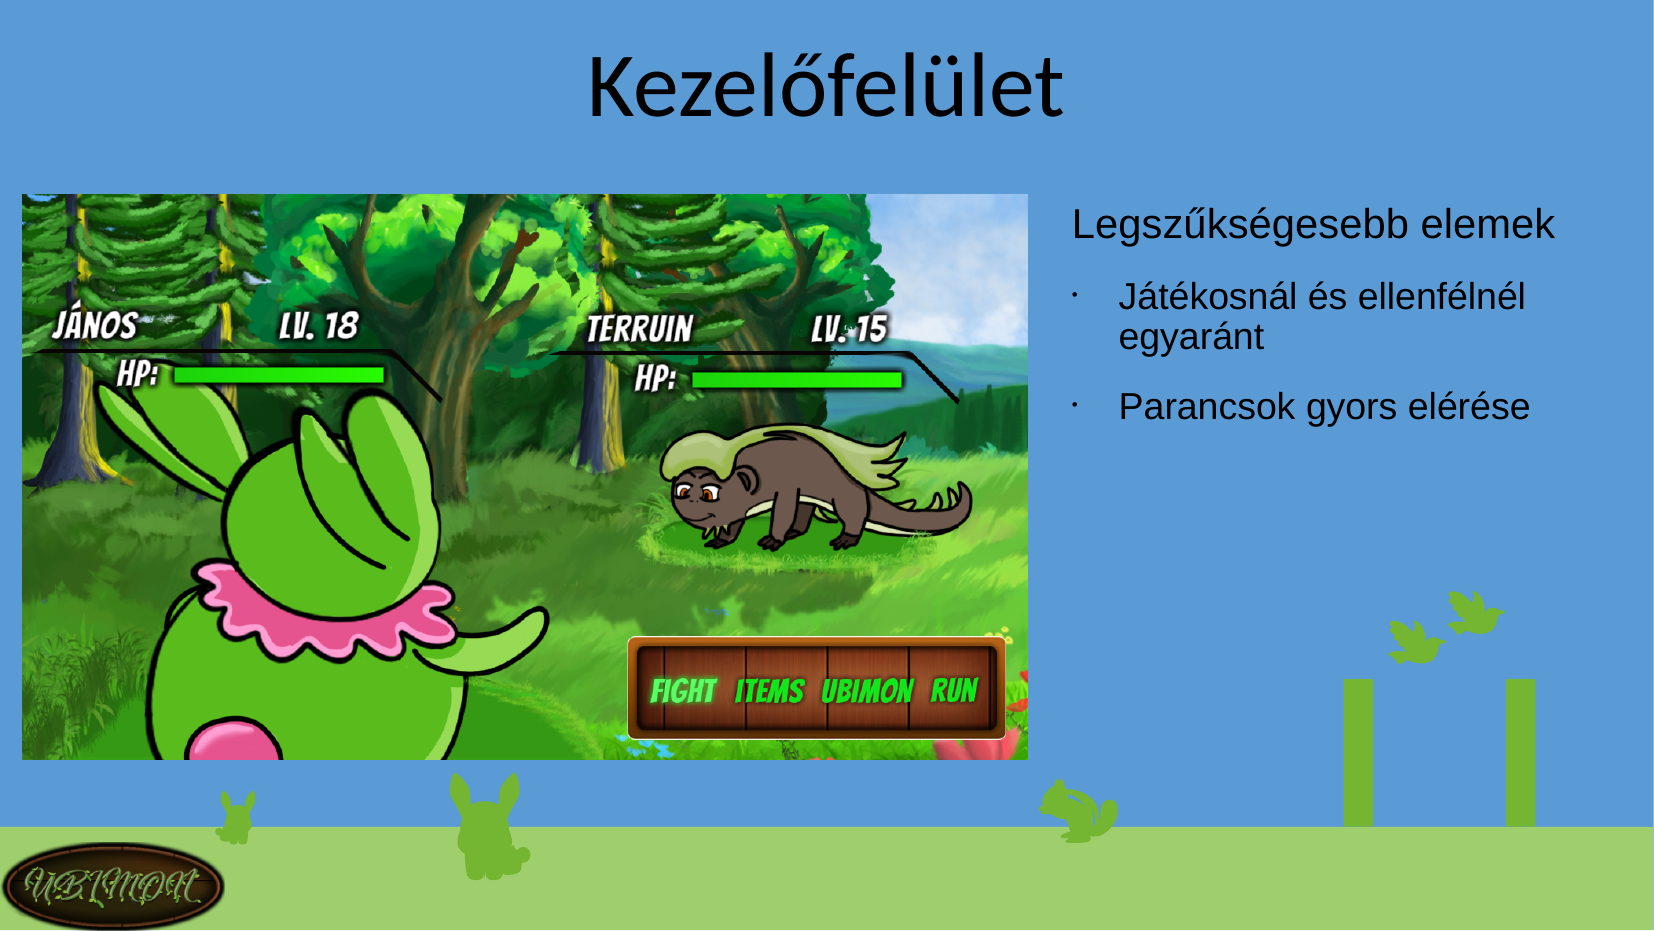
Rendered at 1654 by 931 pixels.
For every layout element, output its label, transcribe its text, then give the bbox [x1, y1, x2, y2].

picture [22, 194, 1028, 760]
picture [0, 842, 225, 931]
list Legszűkségesebb elemek Játékosnál és ellenfélnél egyaránt Parancsok gyors elérése [1057, 194, 1601, 809]
title Kezelőfelület [88, 29, 1565, 178]
